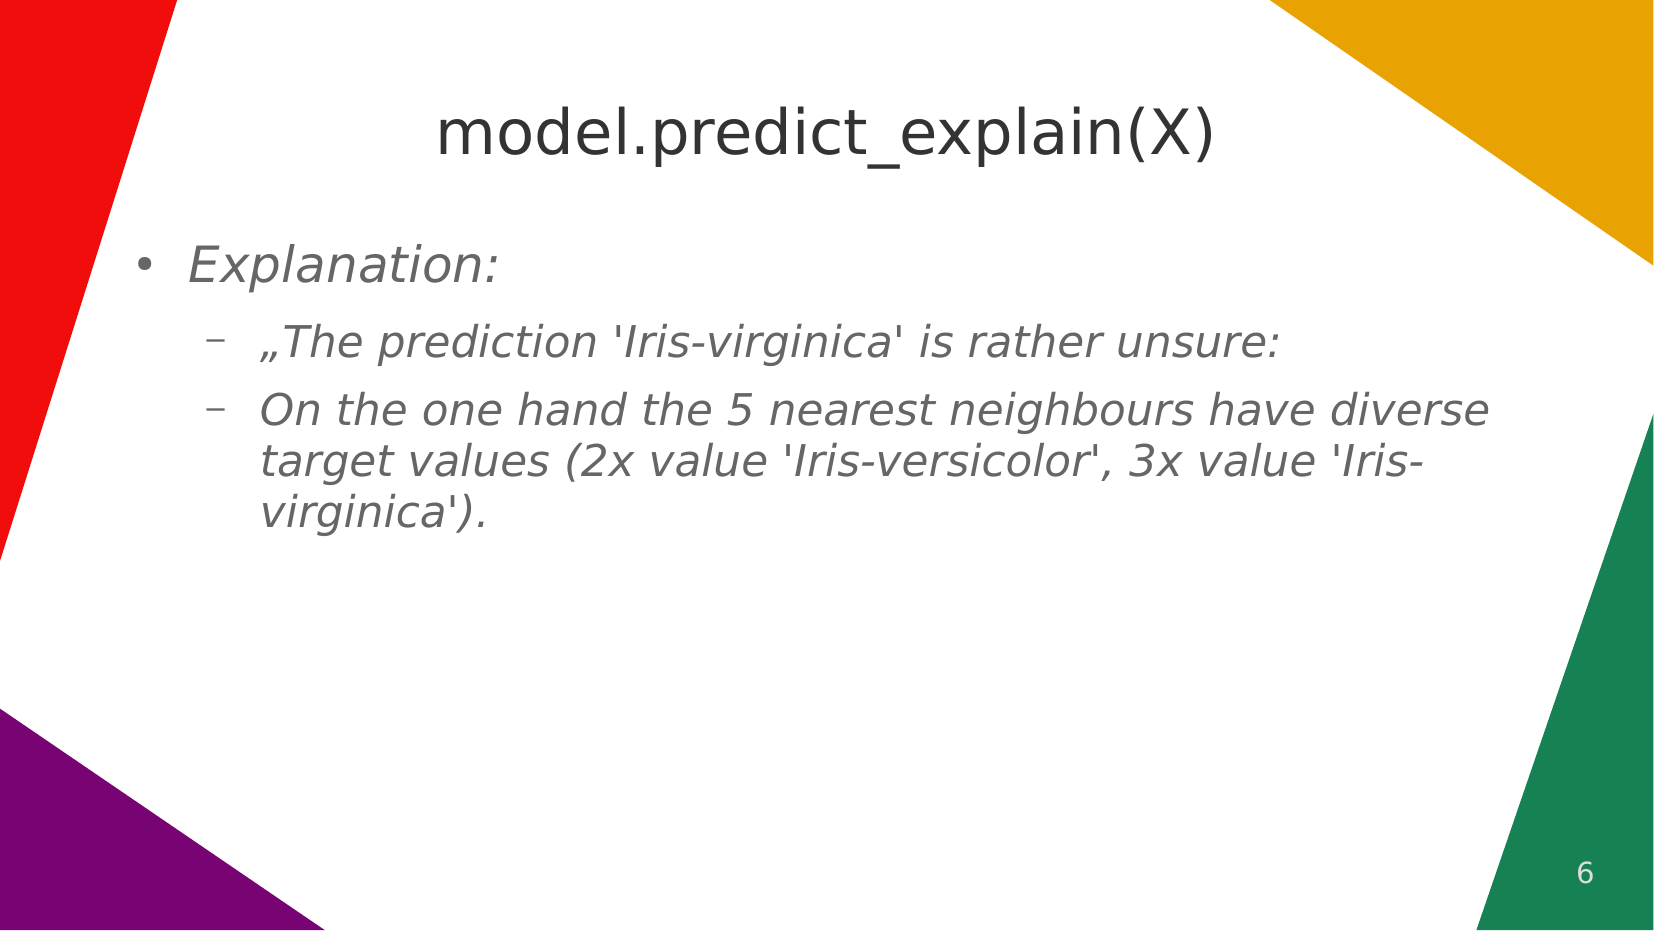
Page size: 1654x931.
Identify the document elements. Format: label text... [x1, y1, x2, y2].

list Explanation: „The prediction 'Iris-virginica' is rather unsure: On the one hand the 5 nearest neighbours have diverse target values (2x value 'Iris-versicolor', 3x value 'Iris-virginica'). [118, 236, 1536, 827]
title model.predict_explain(X) [118, 59, 1536, 207]
